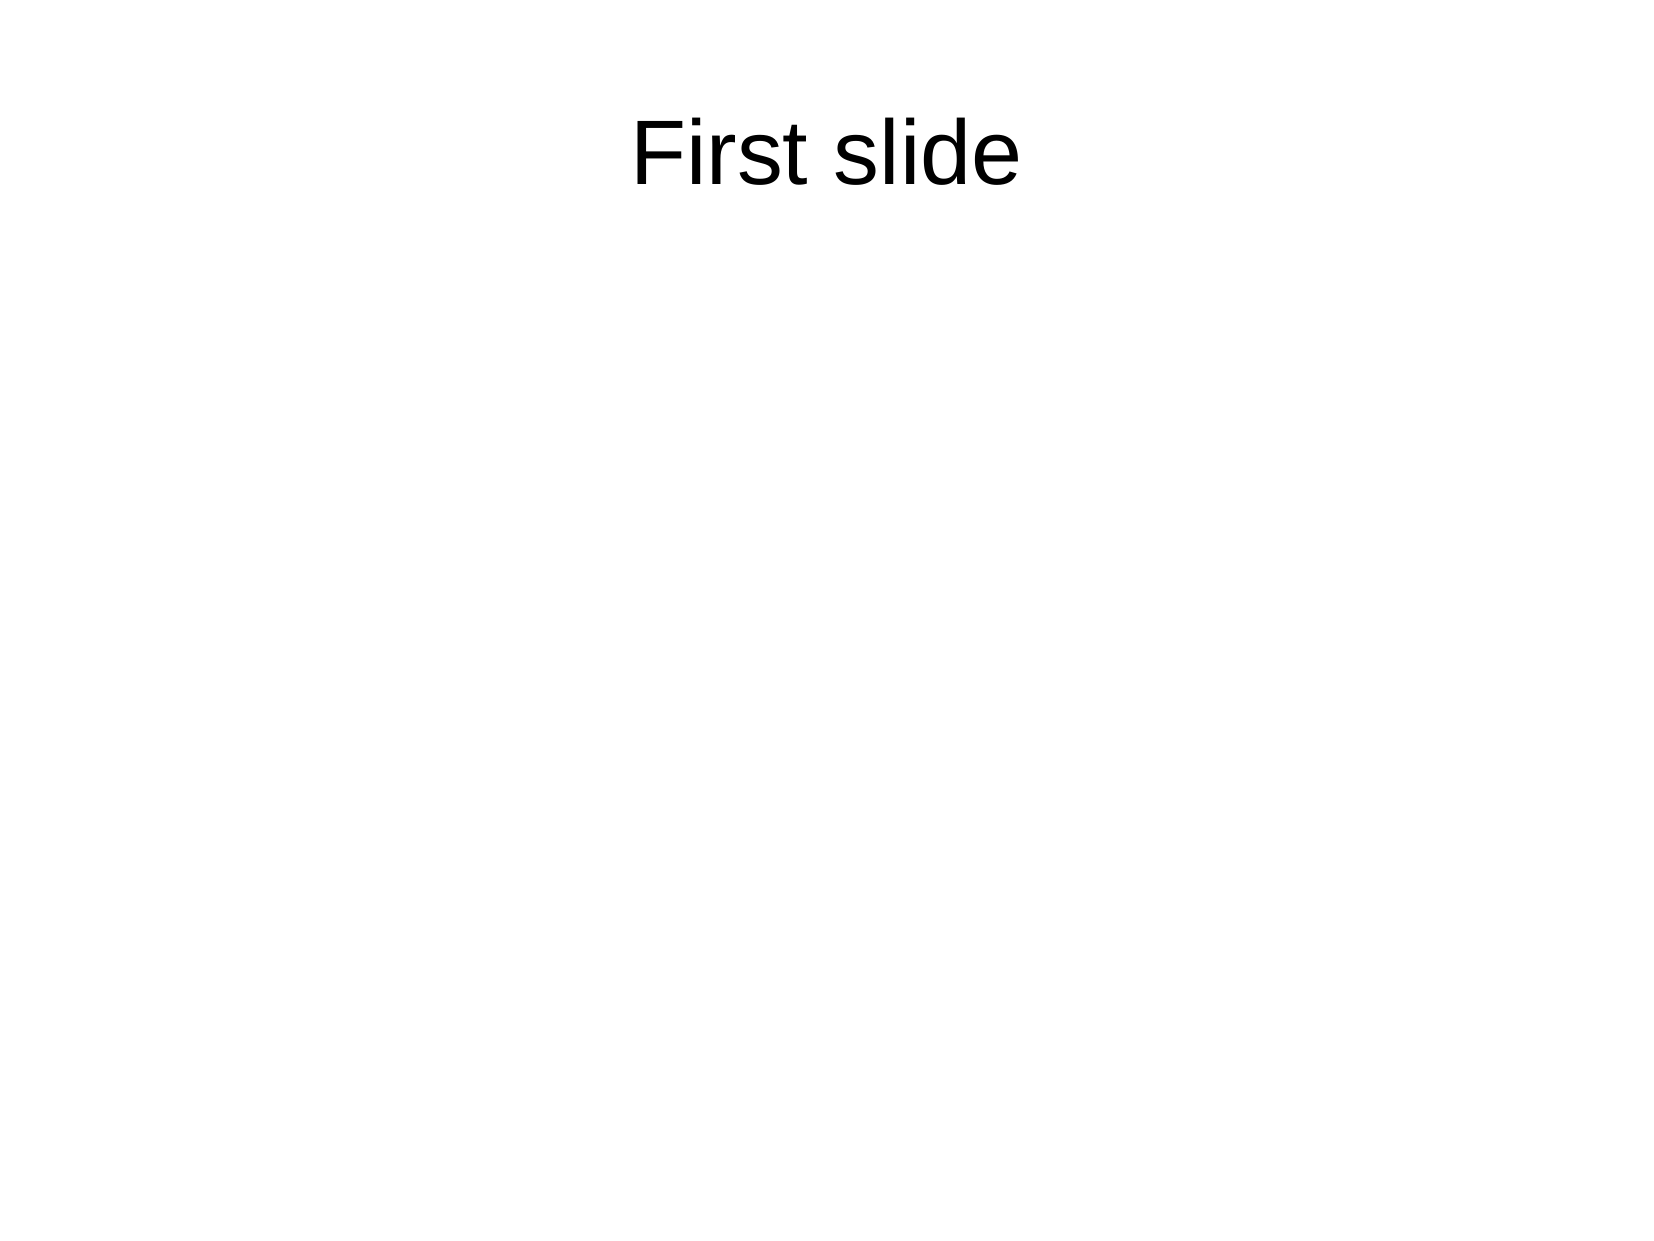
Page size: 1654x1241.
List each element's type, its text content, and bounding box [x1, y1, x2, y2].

title First slide [82, 49, 1571, 257]
